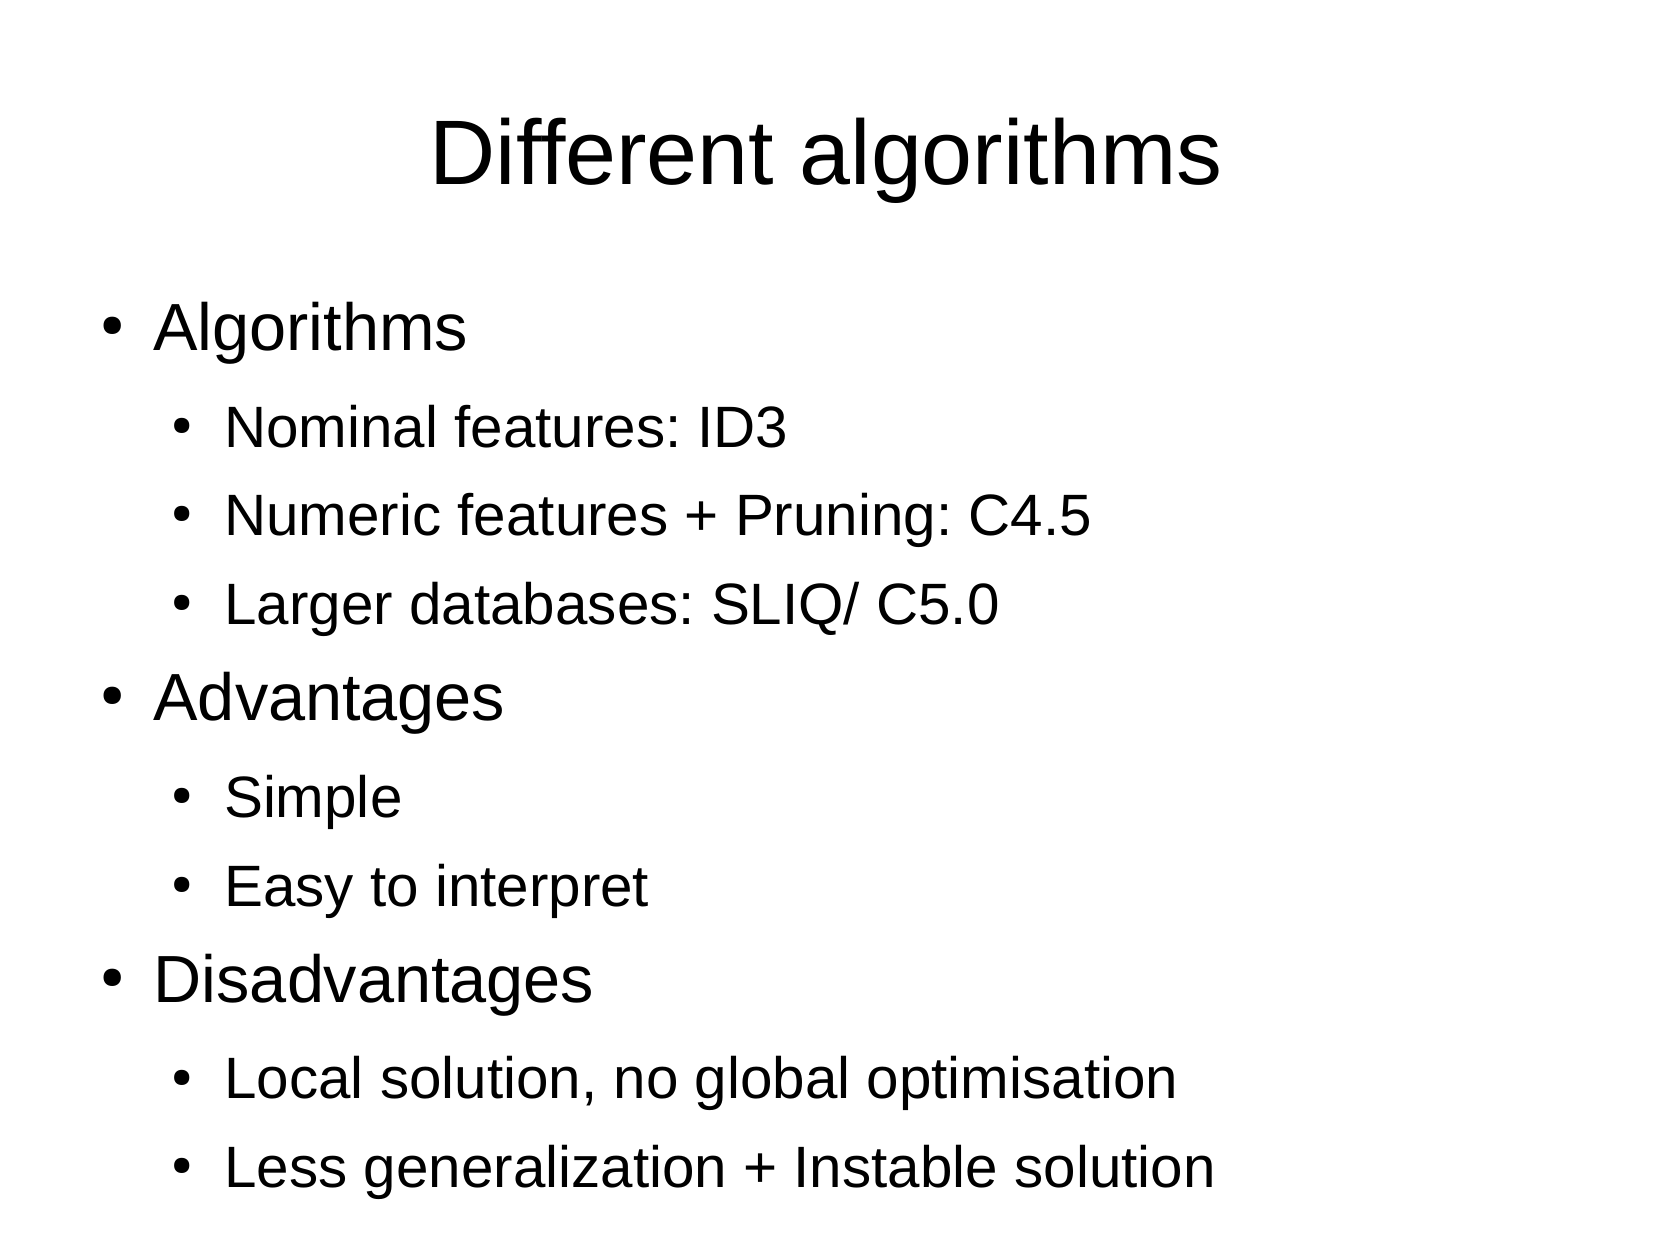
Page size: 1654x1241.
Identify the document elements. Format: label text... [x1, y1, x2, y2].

list Algorithms Nominal features: ID3 Numeric features + Pruning: C4.5 Larger databases: SLIQ/ C5.0 Advantages Simple Easy to interpret Disadvantages Local solution, no global optimisation Less generalization + Instable solution [82, 290, 1571, 1109]
title Different algorithms [82, 56, 1571, 250]
